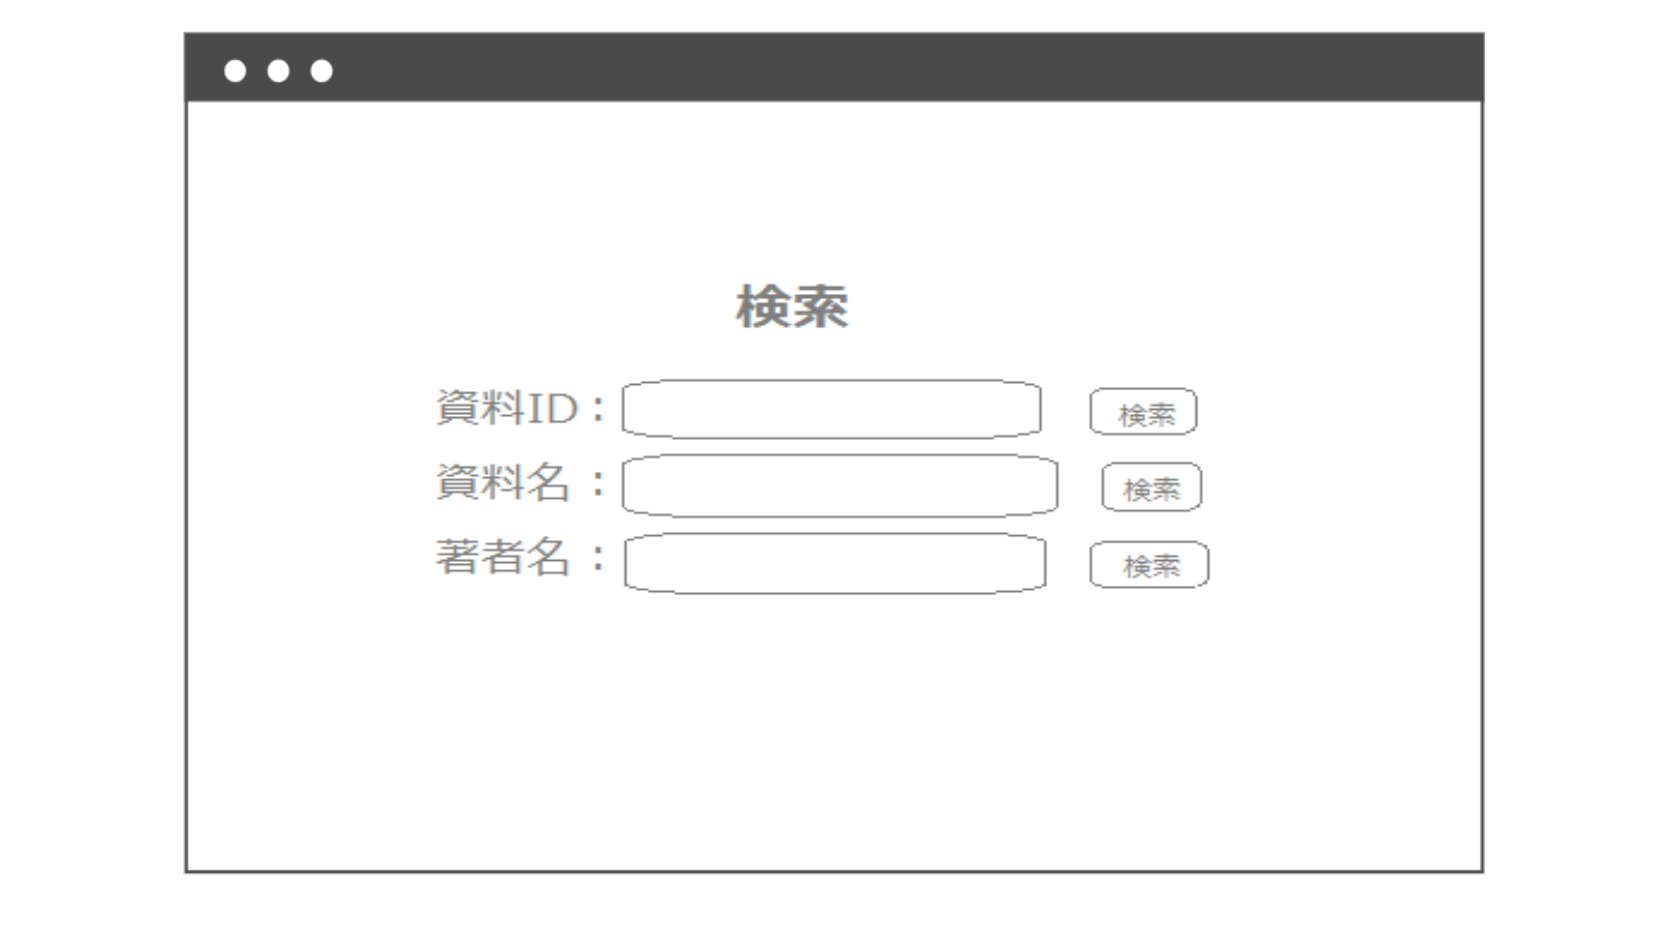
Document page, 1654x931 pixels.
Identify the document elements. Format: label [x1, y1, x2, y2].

picture [176, 26, 1493, 886]
